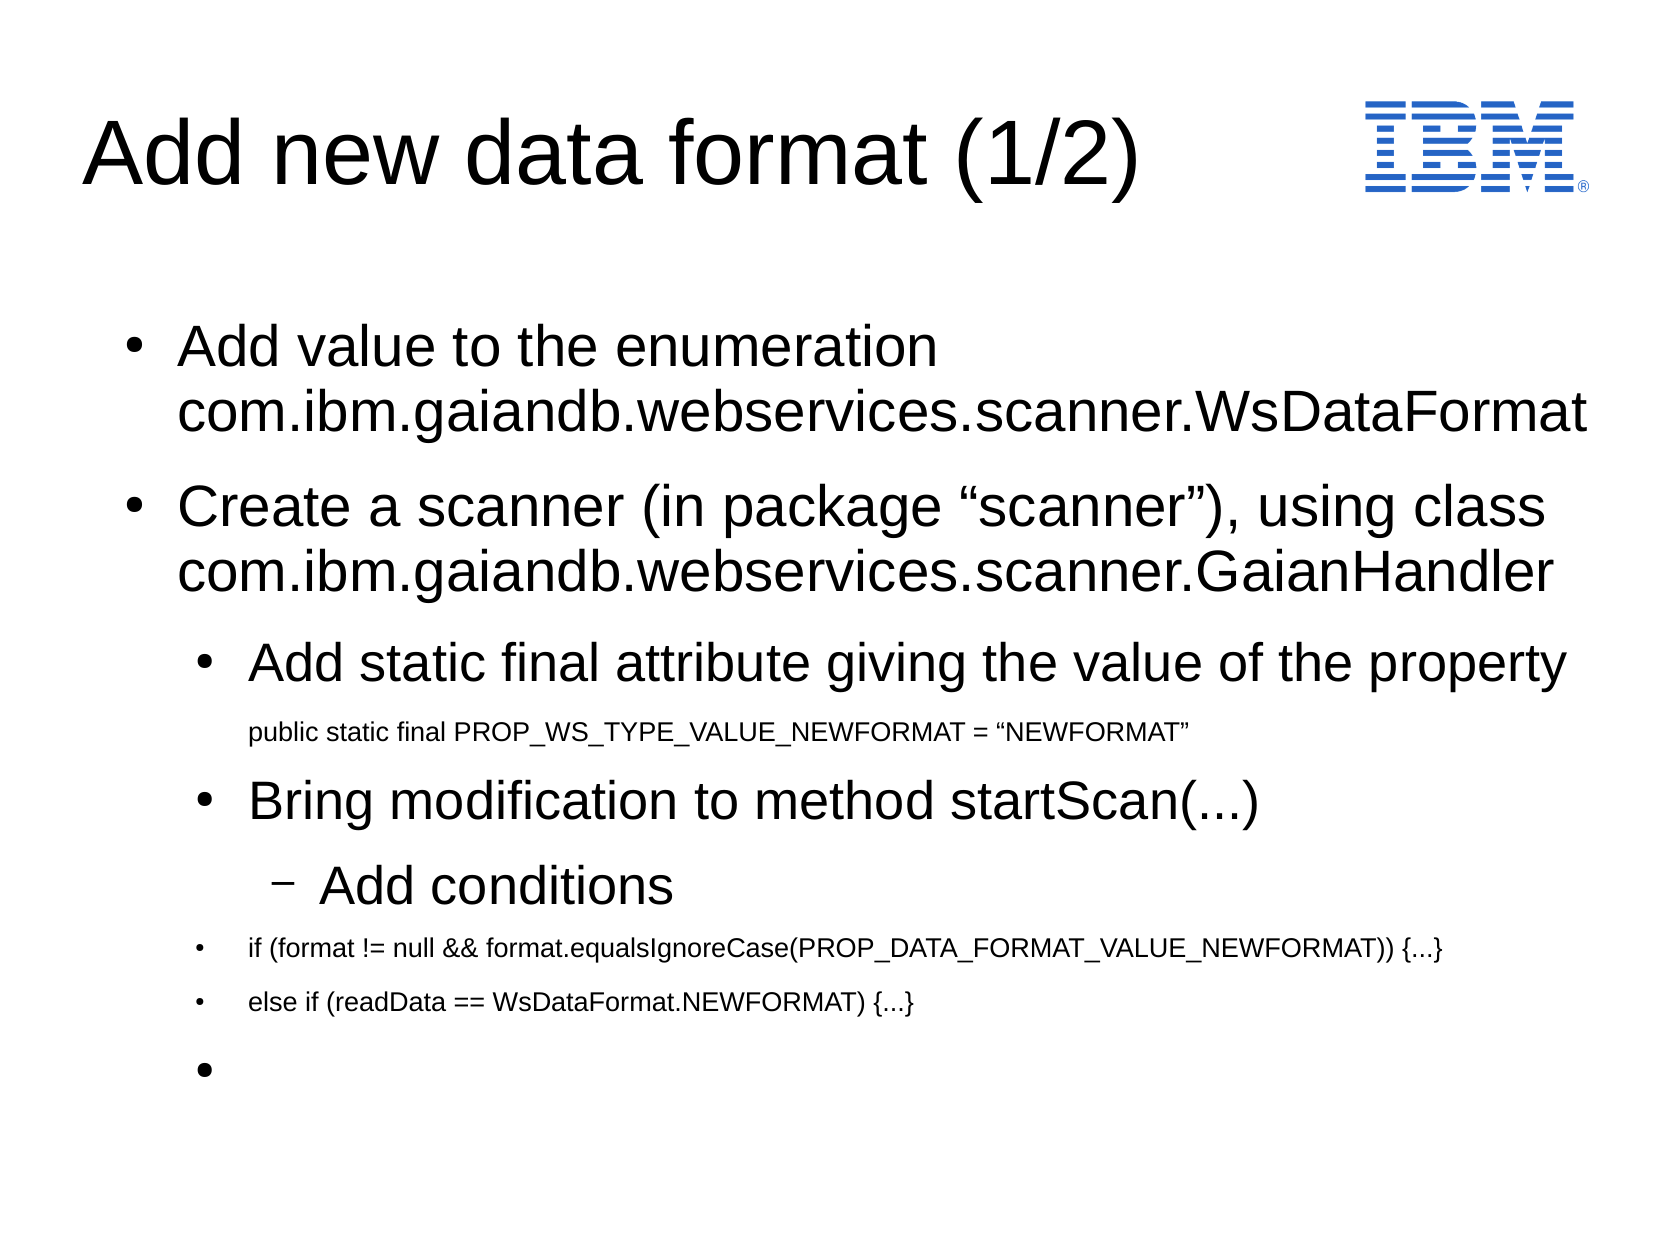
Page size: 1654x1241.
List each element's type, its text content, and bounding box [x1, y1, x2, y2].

title Add new data format (1/2) [82, 49, 1571, 257]
picture [1358, 86, 1595, 207]
list [82, 290, 1571, 1109]
list Add value to the enumeration com.ibm.gaiandb.webservices.scanner.WsDataFormat Create a scanner (in package “scanner”), using class com.ibm.gaiandb.webservices.scanner.GaianHandler Add static final attribute giving the value of the property public static final PROP_WS_TYPE_VALUE_NEWFORMAT = “NEWFORMAT” Bring modification to method startScan(...) Add conditions if (format != null && format.equalsIgnoreCase(PROP_DATA_FORMAT_VALUE_NEWFORMAT)) {...} else if (readData == WsDataFormat.NEWFORMAT) {...} [106, 313, 1595, 1133]
